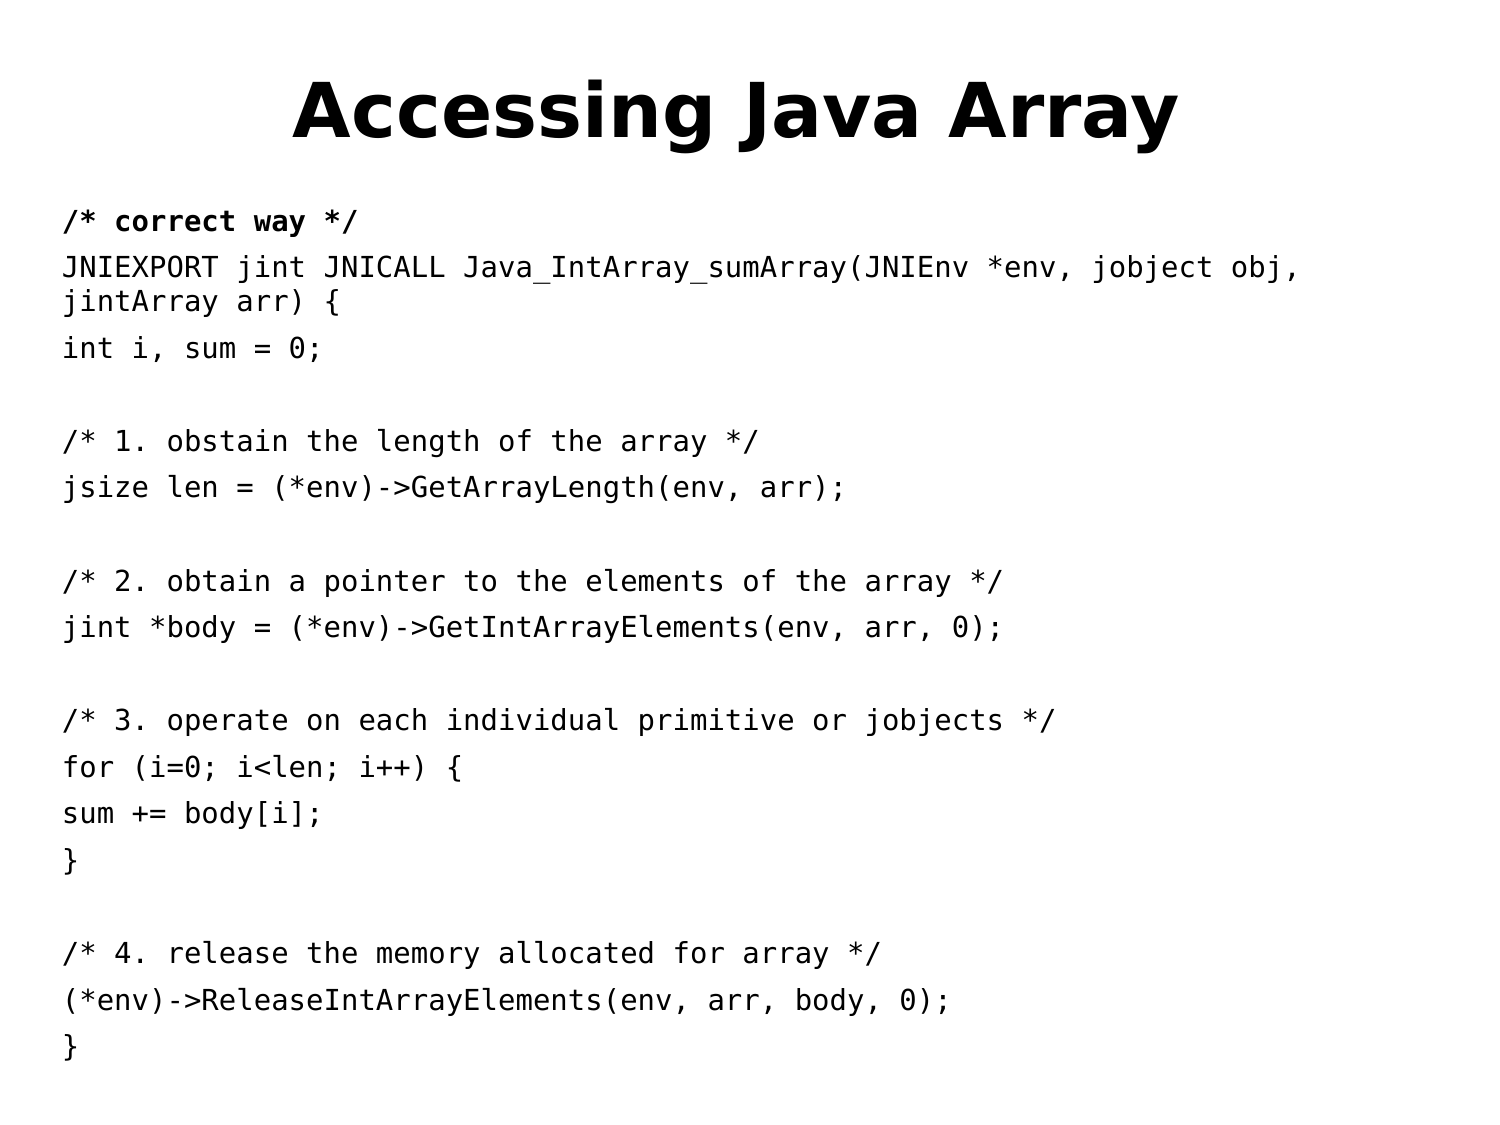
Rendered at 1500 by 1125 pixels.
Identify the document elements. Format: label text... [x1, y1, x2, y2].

title Accessing Java Array [75, 44, 1425, 177]
list /* correct way */ JNIEXPORT jint JNICALL Java_IntArray_sumArray(JNIEnv *env, jobject obj, jintArray arr) { int i, sum = 0; /* 1. obstain the length of the array */ jsize len = (*env)->GetArrayLength(env, arr); /* 2. obtain a pointer to the elements of the array */ jint *body = (*env)->GetIntArrayElements(env, arr, 0); /* 3. operate on each individual primitive or jobjects */ for (i=0; i<len; i++) { sum += body[i]; } /* 4. release the memory allocated for array */ (*env)->ReleaseIntArrayElements(env, arr, body, 0); } [61, 204, 1382, 1075]
